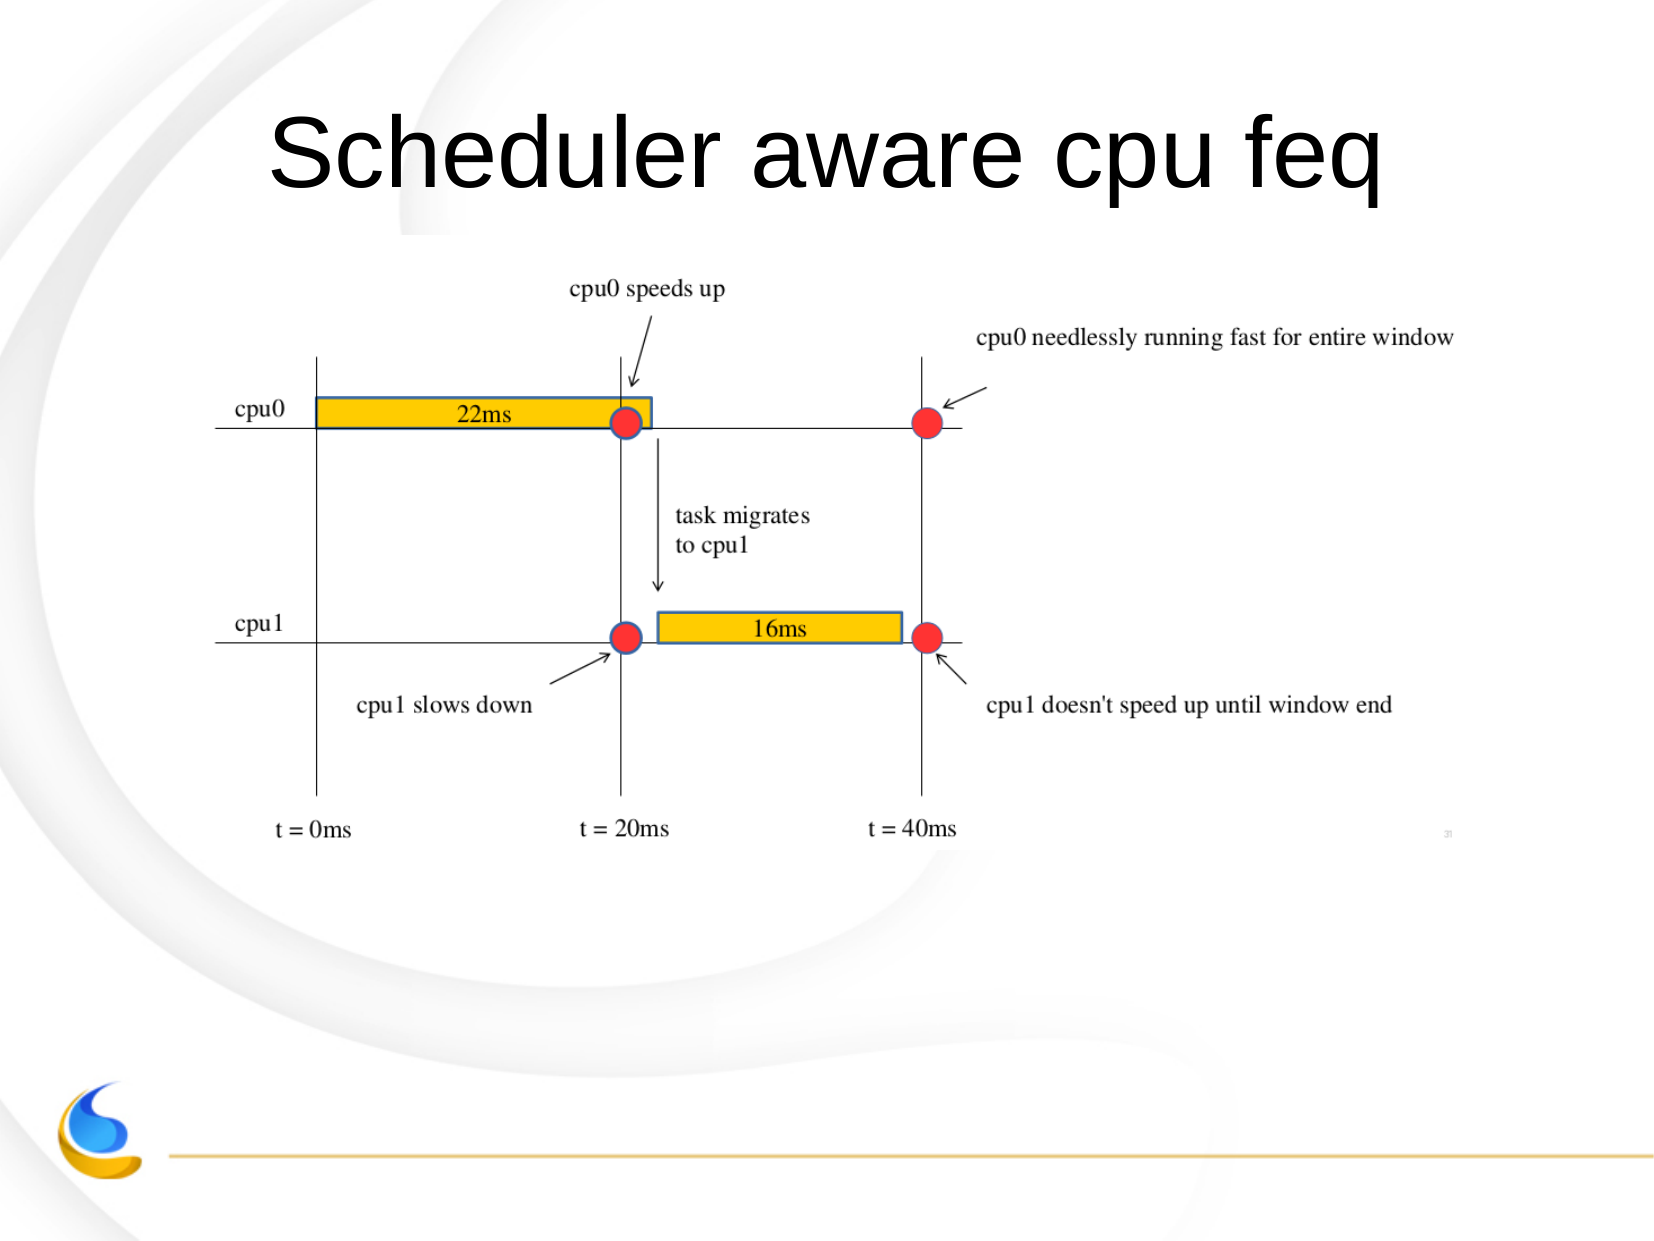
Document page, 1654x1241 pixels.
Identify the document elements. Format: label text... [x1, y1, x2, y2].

picture [0, 0, 1654, 1241]
title Scheduler aware cpu feq [82, 49, 1571, 257]
